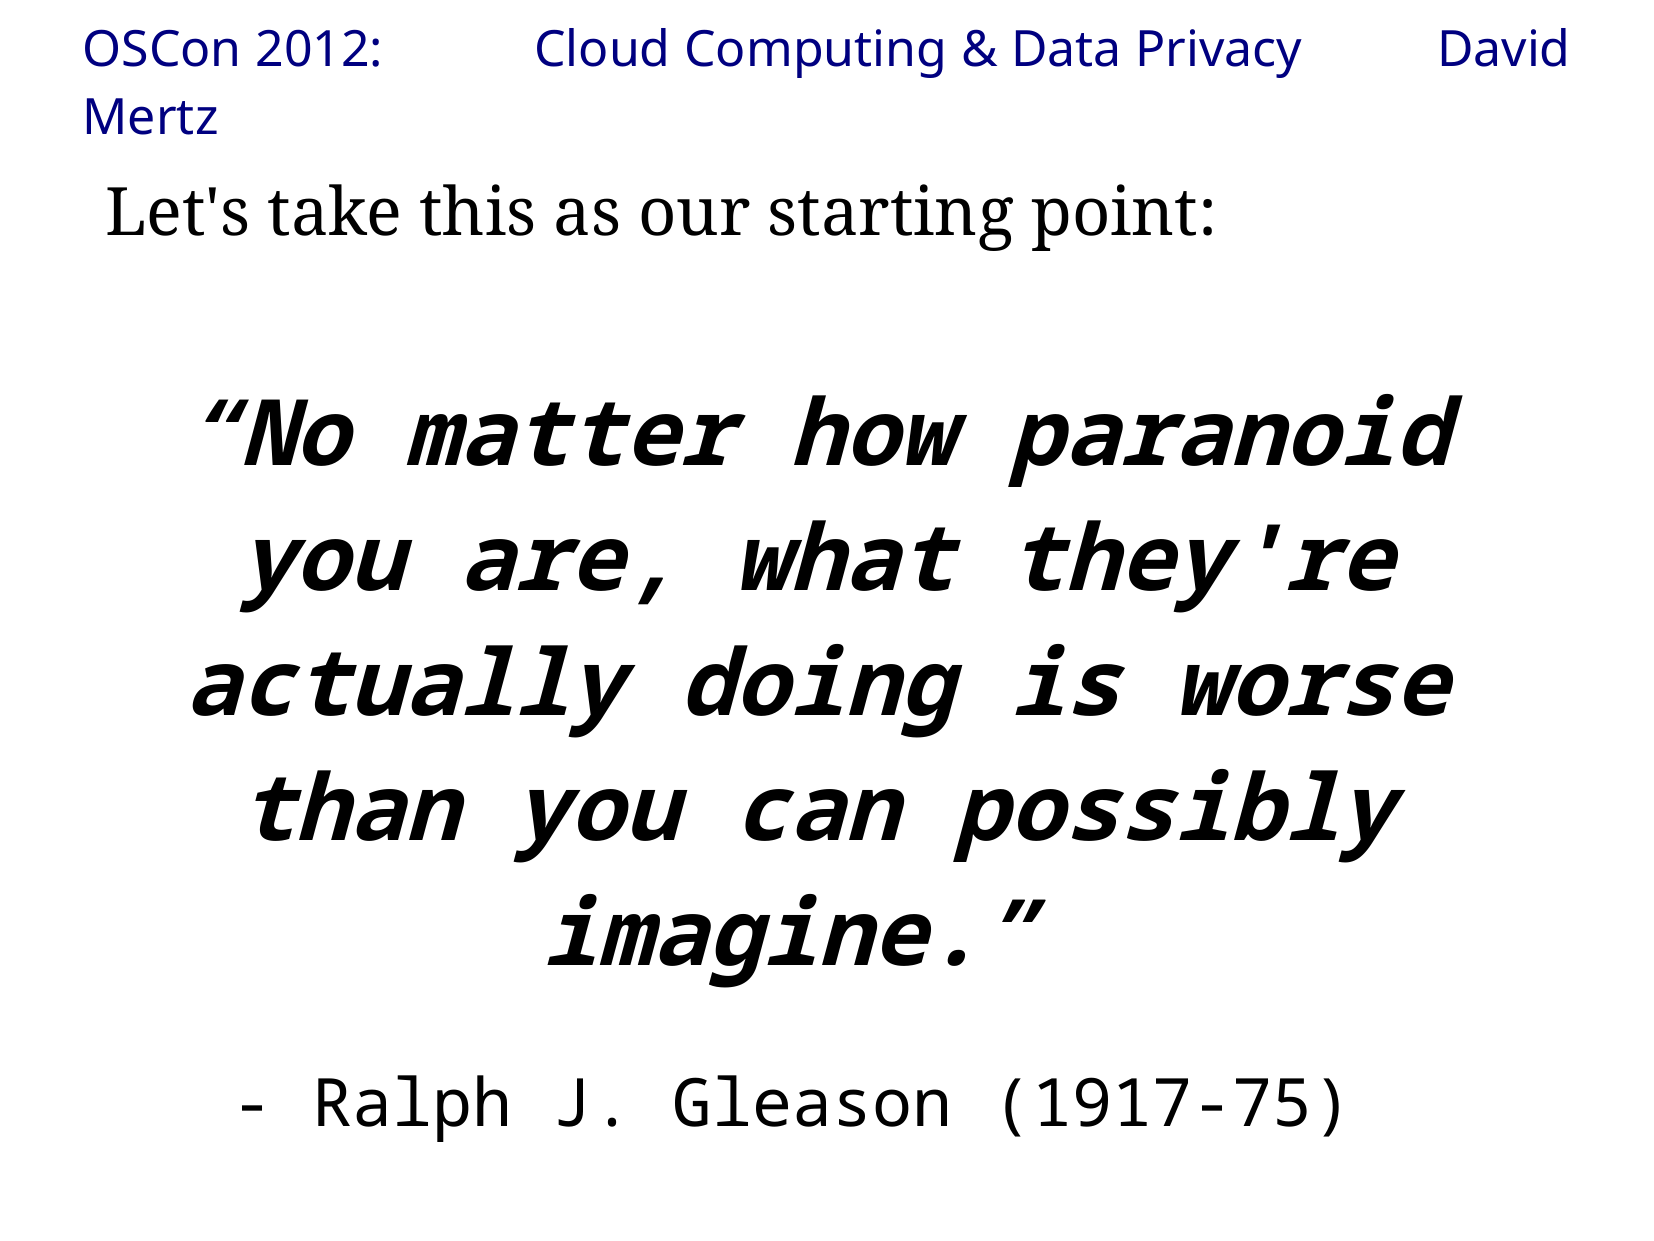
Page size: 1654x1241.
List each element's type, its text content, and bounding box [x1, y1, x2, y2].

title OSCon 2012: Cloud Computing & Data Privacy David Mertz [82, 49, 1571, 113]
list Let's take this as our starting point: “No matter how paranoid you are, what they're actually doing is worse than you can possibly imagine.” - Ralph J. Gleason (1917-75) [105, 164, 1531, 1107]
